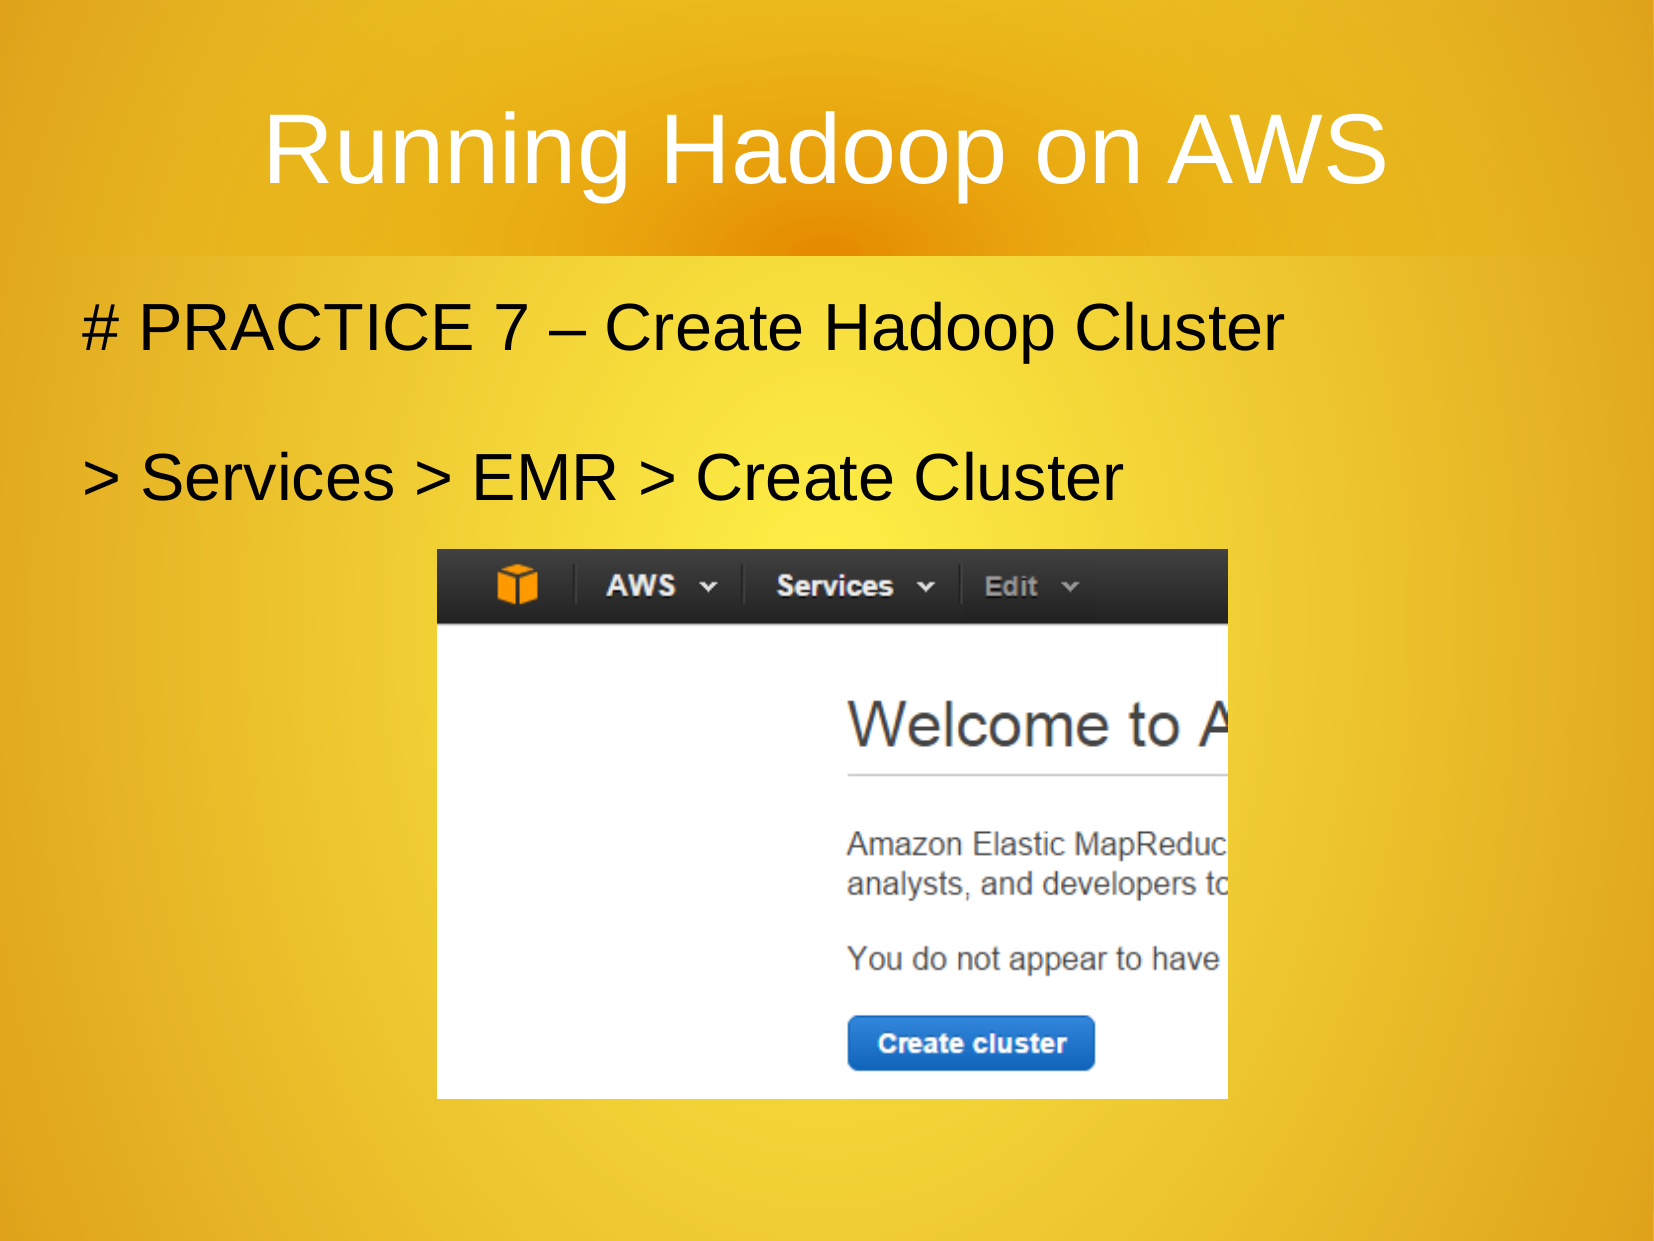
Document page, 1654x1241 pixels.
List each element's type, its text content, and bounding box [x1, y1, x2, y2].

title Running Hadoop on AWS [82, 47, 1571, 252]
picture [437, 549, 1228, 1099]
subtitle # PRACTICE 7 – Create Hadoop Cluster > Services > EMR > Create Cluster [82, 290, 1571, 1010]
